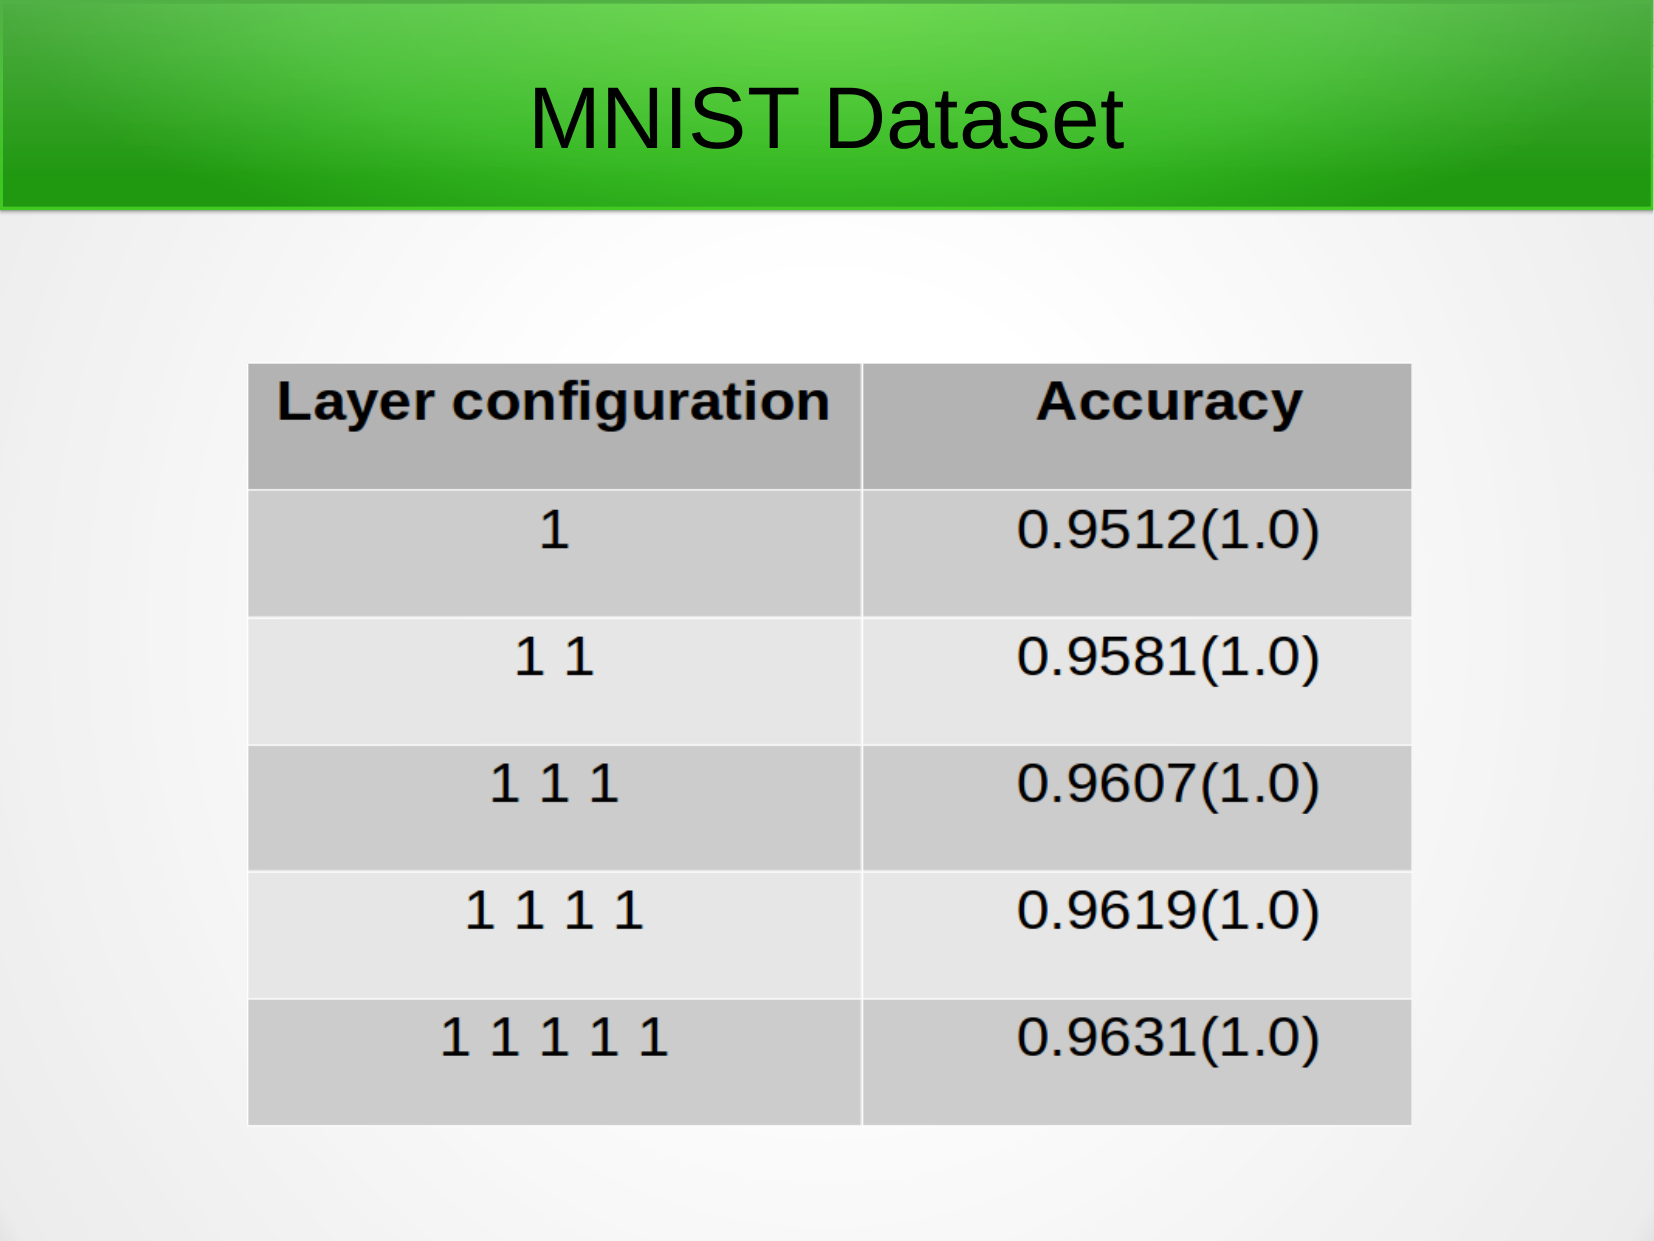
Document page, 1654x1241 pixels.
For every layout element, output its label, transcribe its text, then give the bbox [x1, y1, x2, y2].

title MNIST Dataset [82, 47, 1571, 189]
picture [247, 271, 1418, 1205]
